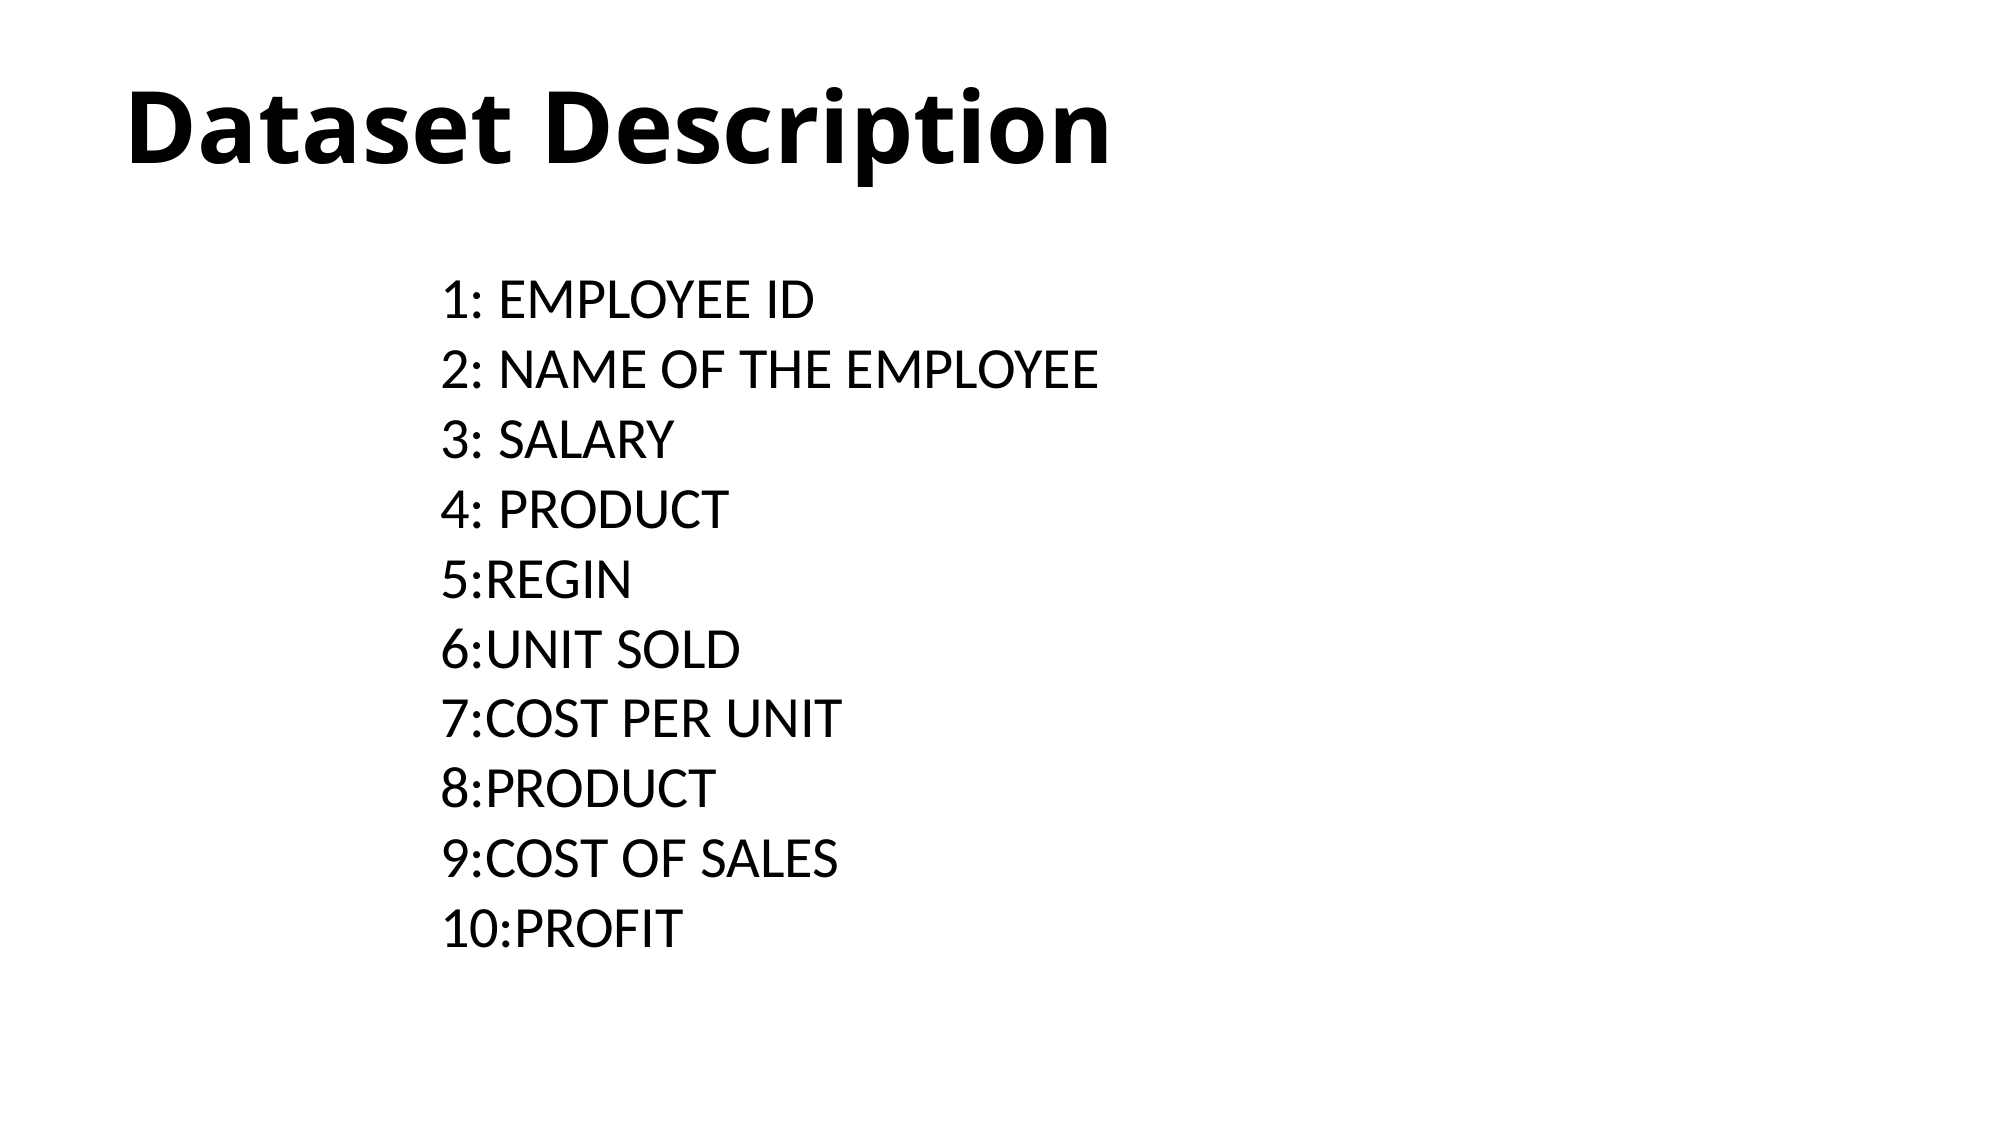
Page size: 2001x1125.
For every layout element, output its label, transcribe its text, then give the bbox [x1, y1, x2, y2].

text_box 1: EMPLOYEE ID 2: NAME OF THE EMPLOYEE 3: SALARY 4: PRODUCT 5:REGIN 6:UNIT SOLD 7:COST PER UNIT 8:PRODUCT 9:COST OF SALES 10:PROFIT [425, 252, 1368, 820]
title Dataset Description [123, 63, 1877, 188]
